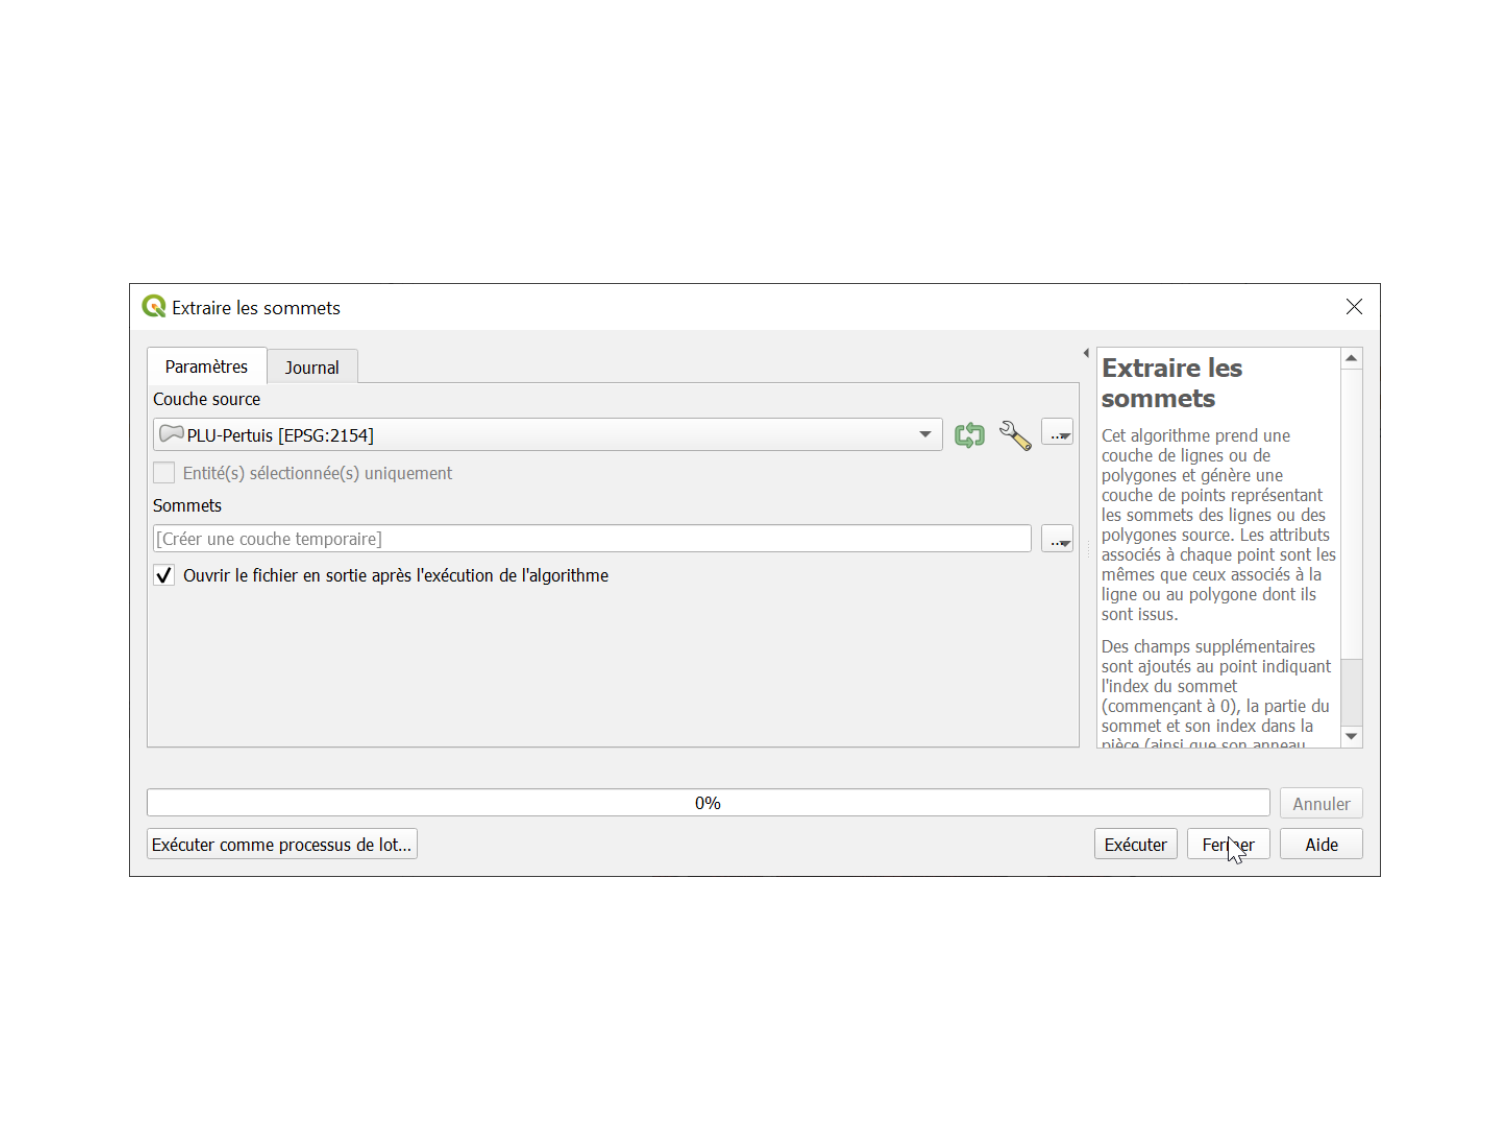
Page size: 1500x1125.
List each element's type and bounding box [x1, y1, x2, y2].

picture [129, 283, 1381, 877]
